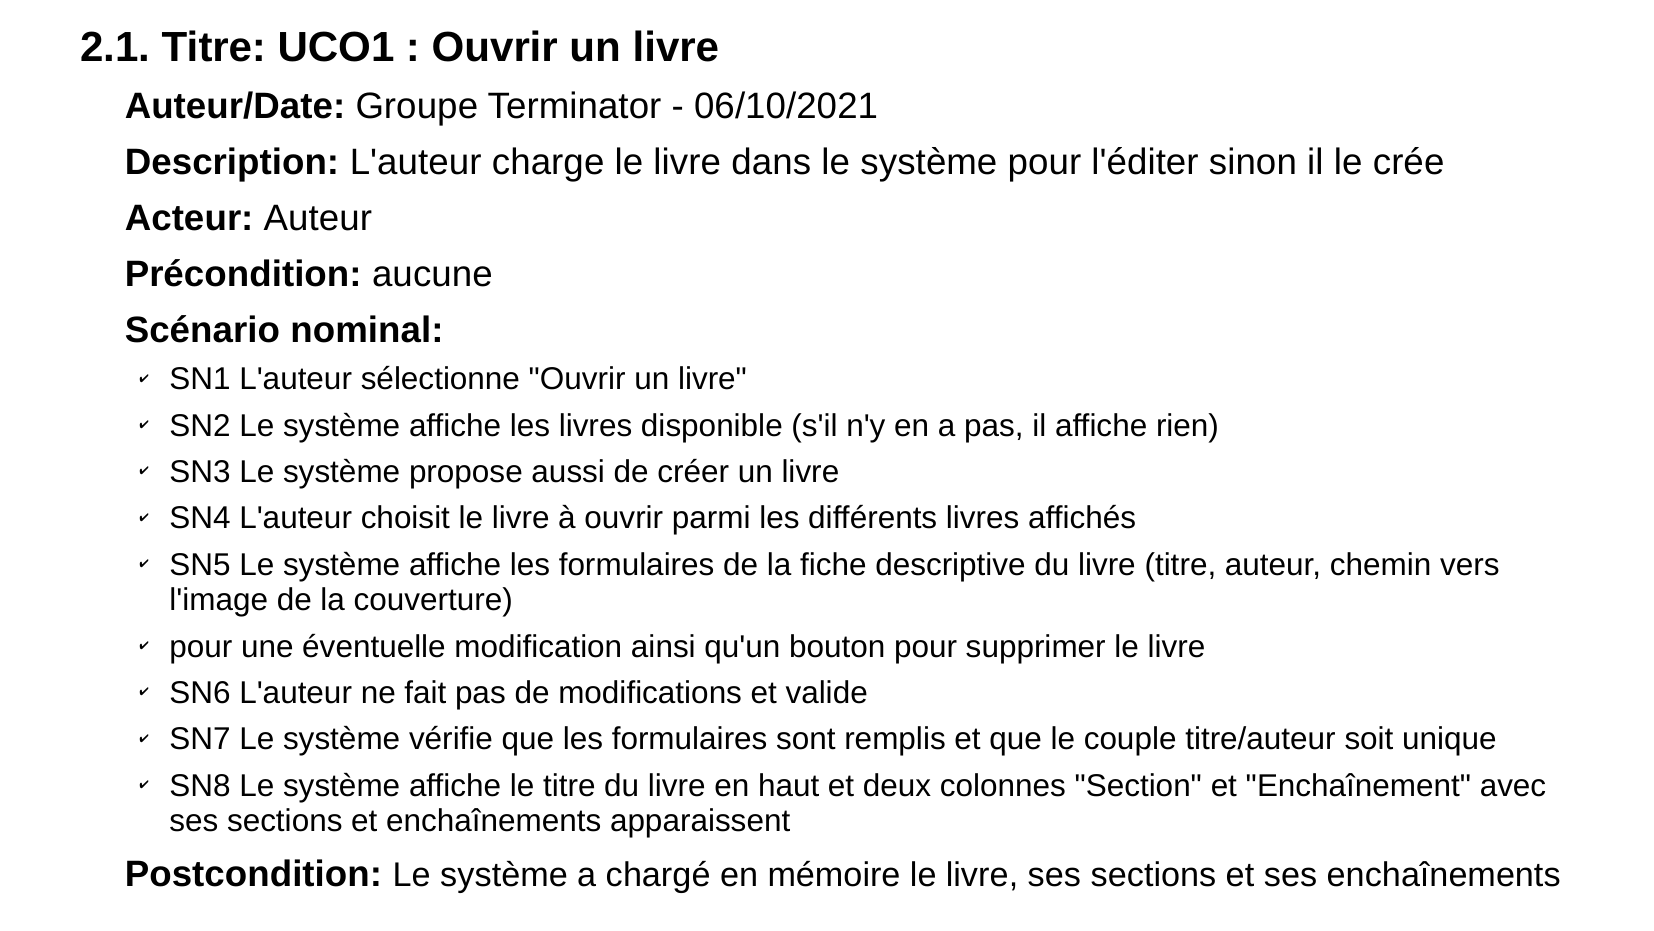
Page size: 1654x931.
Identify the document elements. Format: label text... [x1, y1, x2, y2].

list 2.1. Titre: UCO1 : Ouvrir un livre Auteur/Date: Groupe Terminator - 06/10/2021 Description: L'auteur charge le livre dans le système pour l'éditer sinon il le crée Acteur: Auteur Précondition: aucune Scénario nominal: SN1 L'auteur sélectionne "Ouvrir un livre" SN2 Le système affiche les livres disponible (s'il n'y en a pas, il affiche rien) SN3 Le système propose aussi de créer un livre SN4 L'auteur choisit le livre à ouvrir parmi les différents livres affichés SN5 Le système affiche les formulaires de la fiche descriptive du livre (titre, auteur, chemin vers l'image de la couverture) pour une éventuelle modification ainsi qu'un bouton pour supprimer le livre SN6 L'auteur ne fait pas de modifications et valide SN7 Le système vérifie que les formulaires sont remplis et que le couple titre/auteur soit unique SN8 Le système affiche le titre du livre en haut et deux colonnes "Section" et "Enchaînement" avec ses sections et enchaînements apparaissent Postcondition: Le système a chargé en mémoire le livre, ses sections et ses enchaînements [35, 23, 1583, 931]
